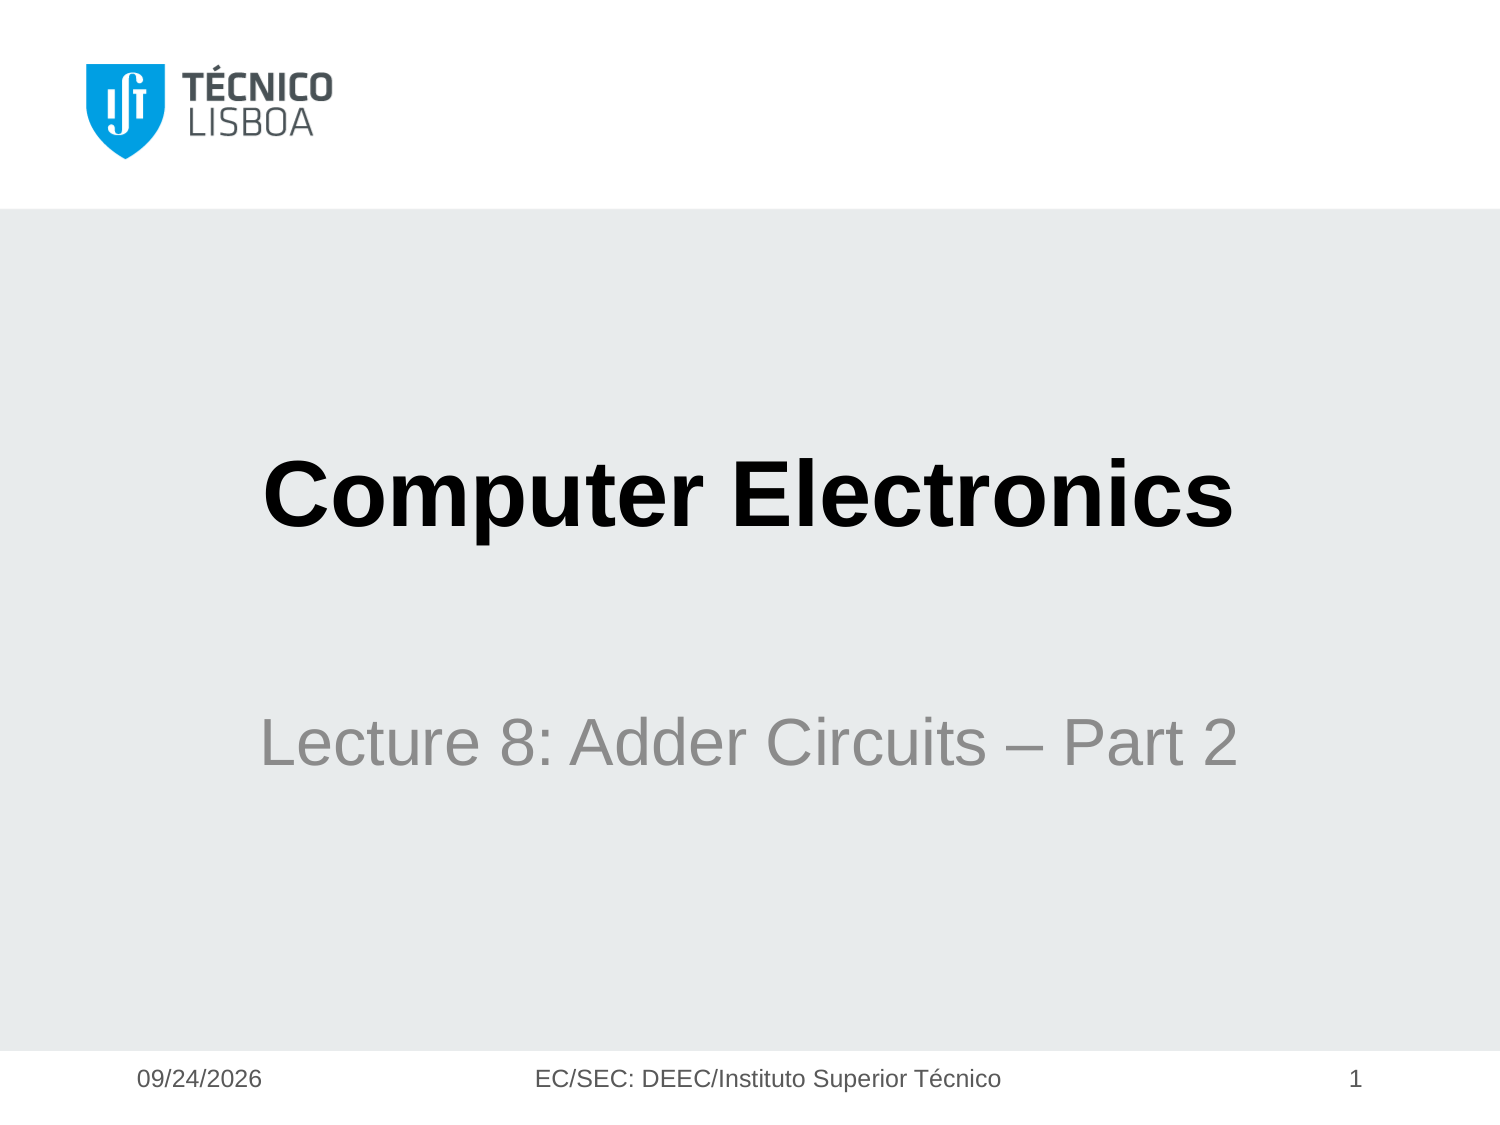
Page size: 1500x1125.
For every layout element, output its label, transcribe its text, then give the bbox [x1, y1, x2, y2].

slide_number 10/11/2018 [121, 1052, 425, 1103]
picture [0, 0, 1500, 1125]
footer EC/SEC: DEEC/Instituto Superior Técnico [512, 1052, 1032, 1103]
slide_number <number> [1077, 1052, 1378, 1103]
subtitle Lecture 8: Adder Circuits – Part 2 [121, 691, 1378, 894]
title Computer Electronics [121, 322, 1378, 655]
